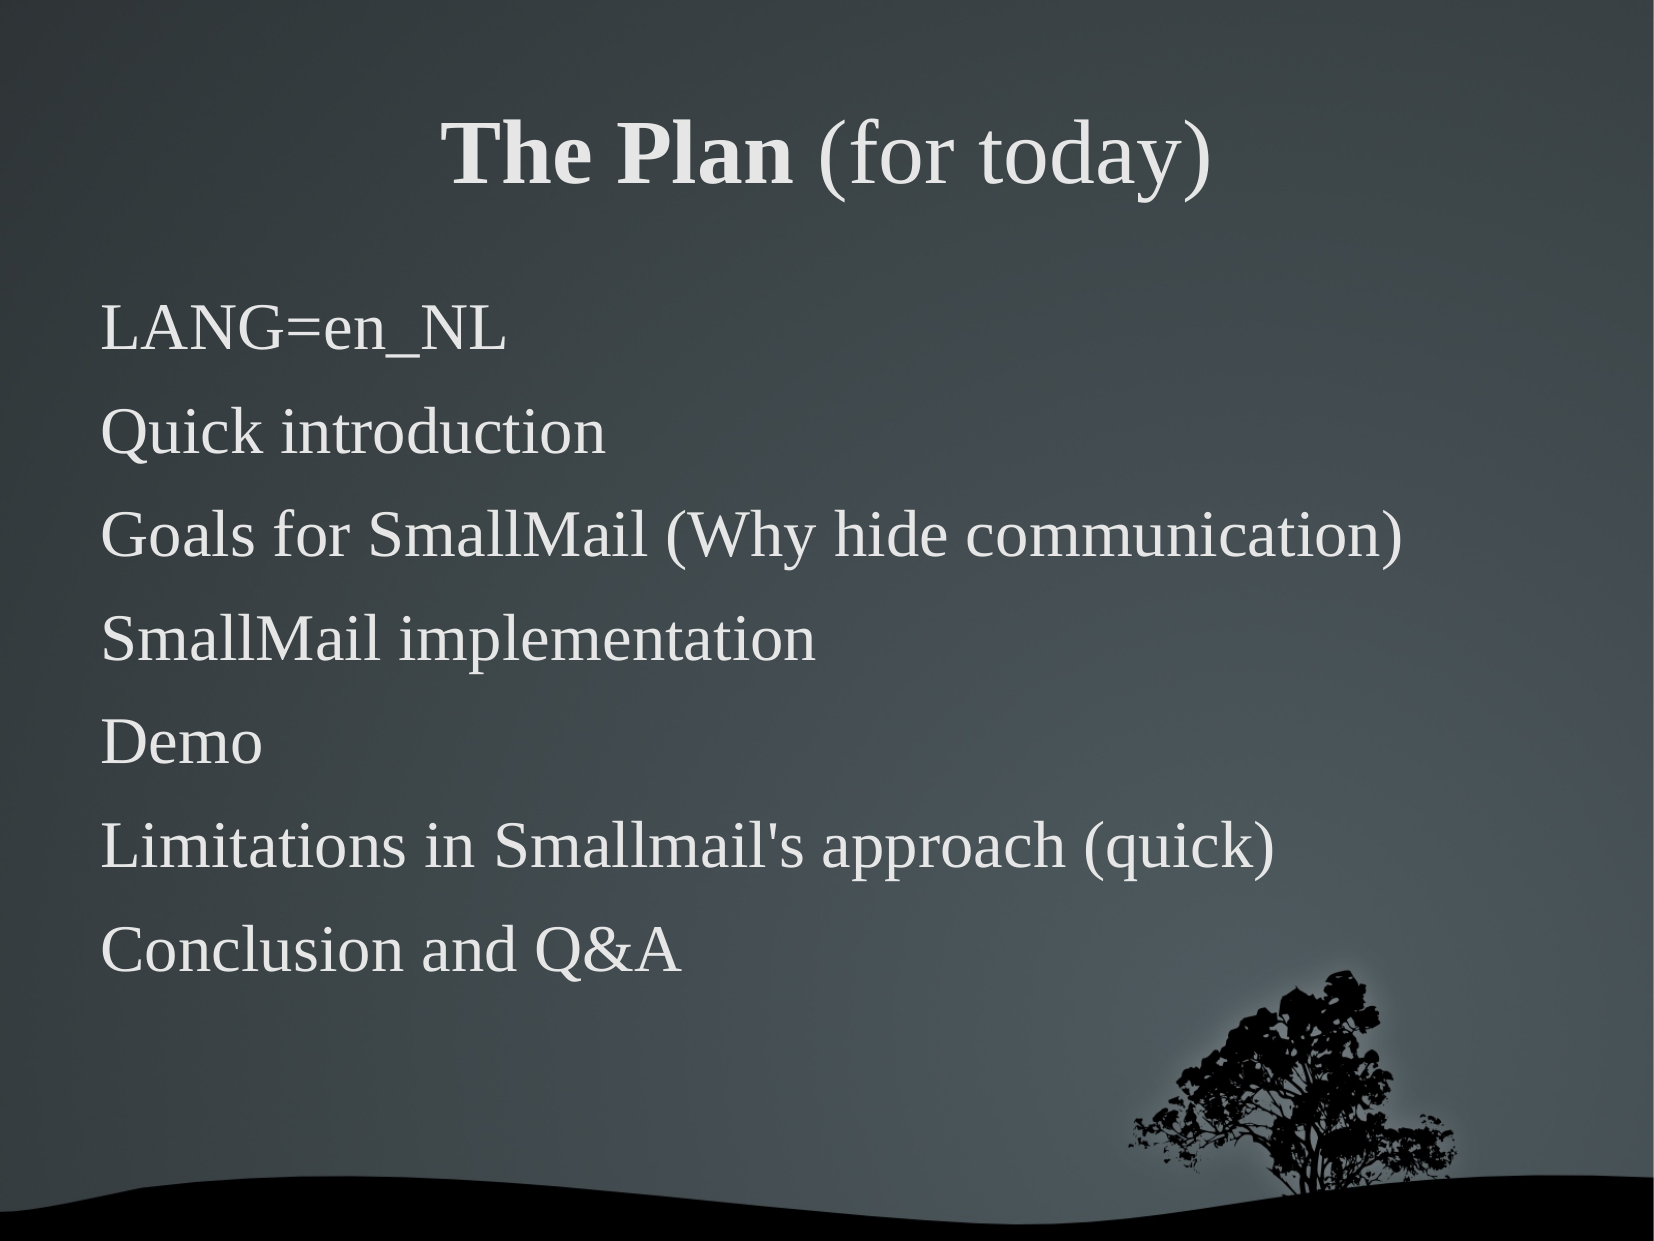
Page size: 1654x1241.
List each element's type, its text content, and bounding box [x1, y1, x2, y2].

title The Plan (for today) [82, 49, 1571, 257]
list LANG=en_NL Quick introduction Goals for SmallMail (Why hide communication) SmallMail implementation Demo Limitations in Smallmail's approach (quick) Conclusion and Q&A [82, 290, 1571, 1116]
picture [0, 0, 1654, 1241]
